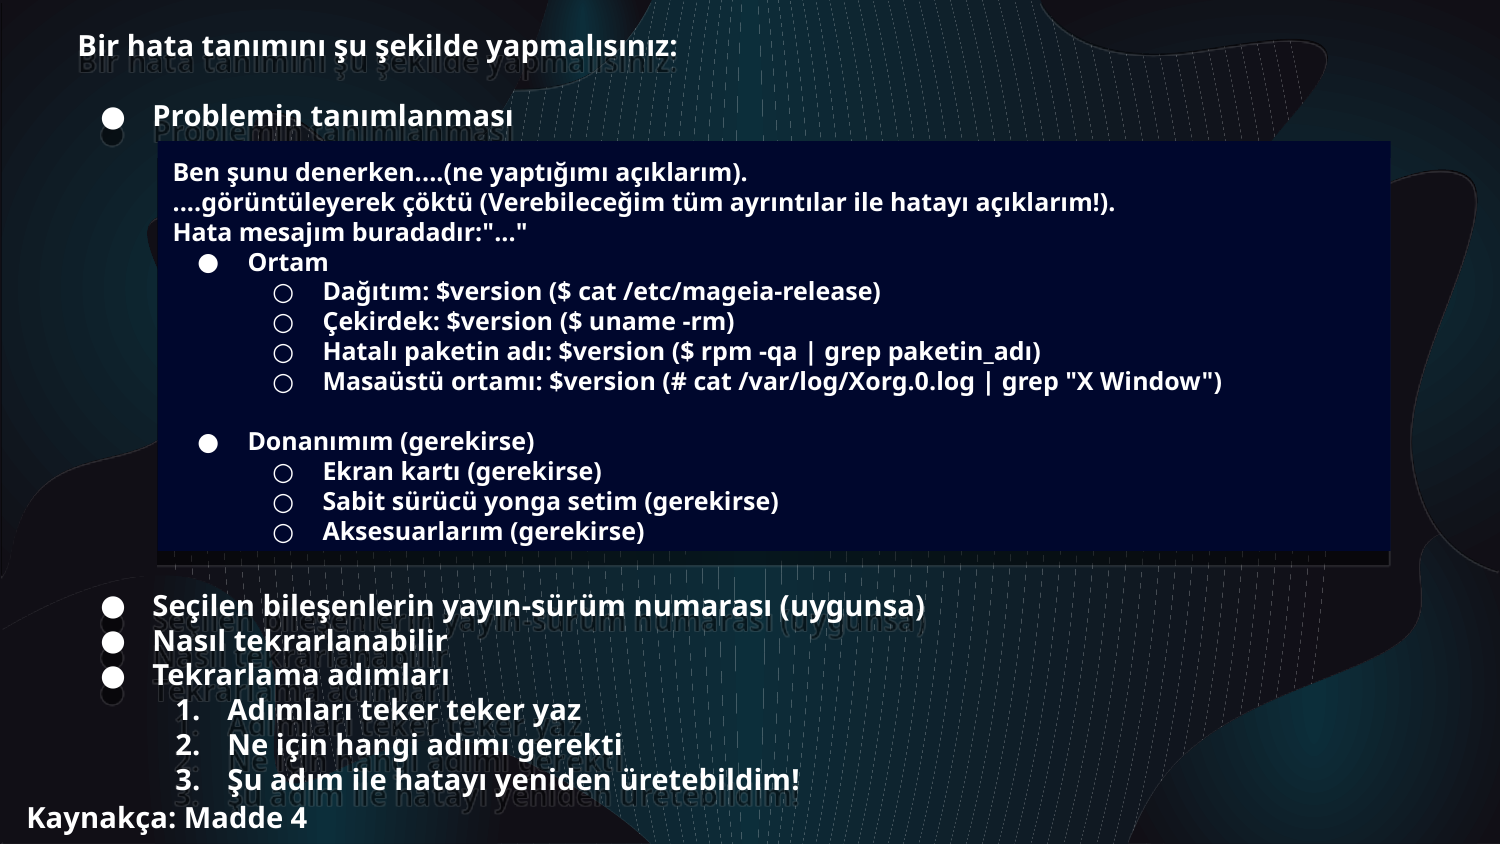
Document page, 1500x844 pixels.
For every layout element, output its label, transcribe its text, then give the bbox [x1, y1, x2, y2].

text_box Ben şunu denerken....(ne yaptığımı açıklarım). ....görüntüleyerek çöktü (Verebileceğim tüm ayrıntılar ile hatayı açıklarım!). Hata mesajım buradadır:"..." Ortam Dağıtım: $version ($ cat /etc/mageia-release) Çekirdek: $version ($ uname -rm) Hatalı paketin adı: $version ($ rpm -qa | grep paketin_adı) Masaüstü ortamı: $version (# cat /var/log/Xorg.0.log | grep "X Window") Donanımım (gerekirse) Ekran kartı (gerekirse) Sabit sürücü yonga setim (gerekirse) Aksesuarlarım (gerekirse) [157, 141, 1391, 551]
text_box Bir hata tanımını şu şekilde yapmalısınız: Problemin tanımlanması Seçilen bileşenlerin yayın-sürüm numarası (uygunsa) Nasıl tekrarlanabilir Tekrarlama adımları Adımları teker teker yaz Ne için hangi adımı gerekti Şu adım ile hatayı yeniden üretebildim! [62, 12, 1371, 830]
text_box Kaynakça: Madde 4 [11, 784, 935, 844]
